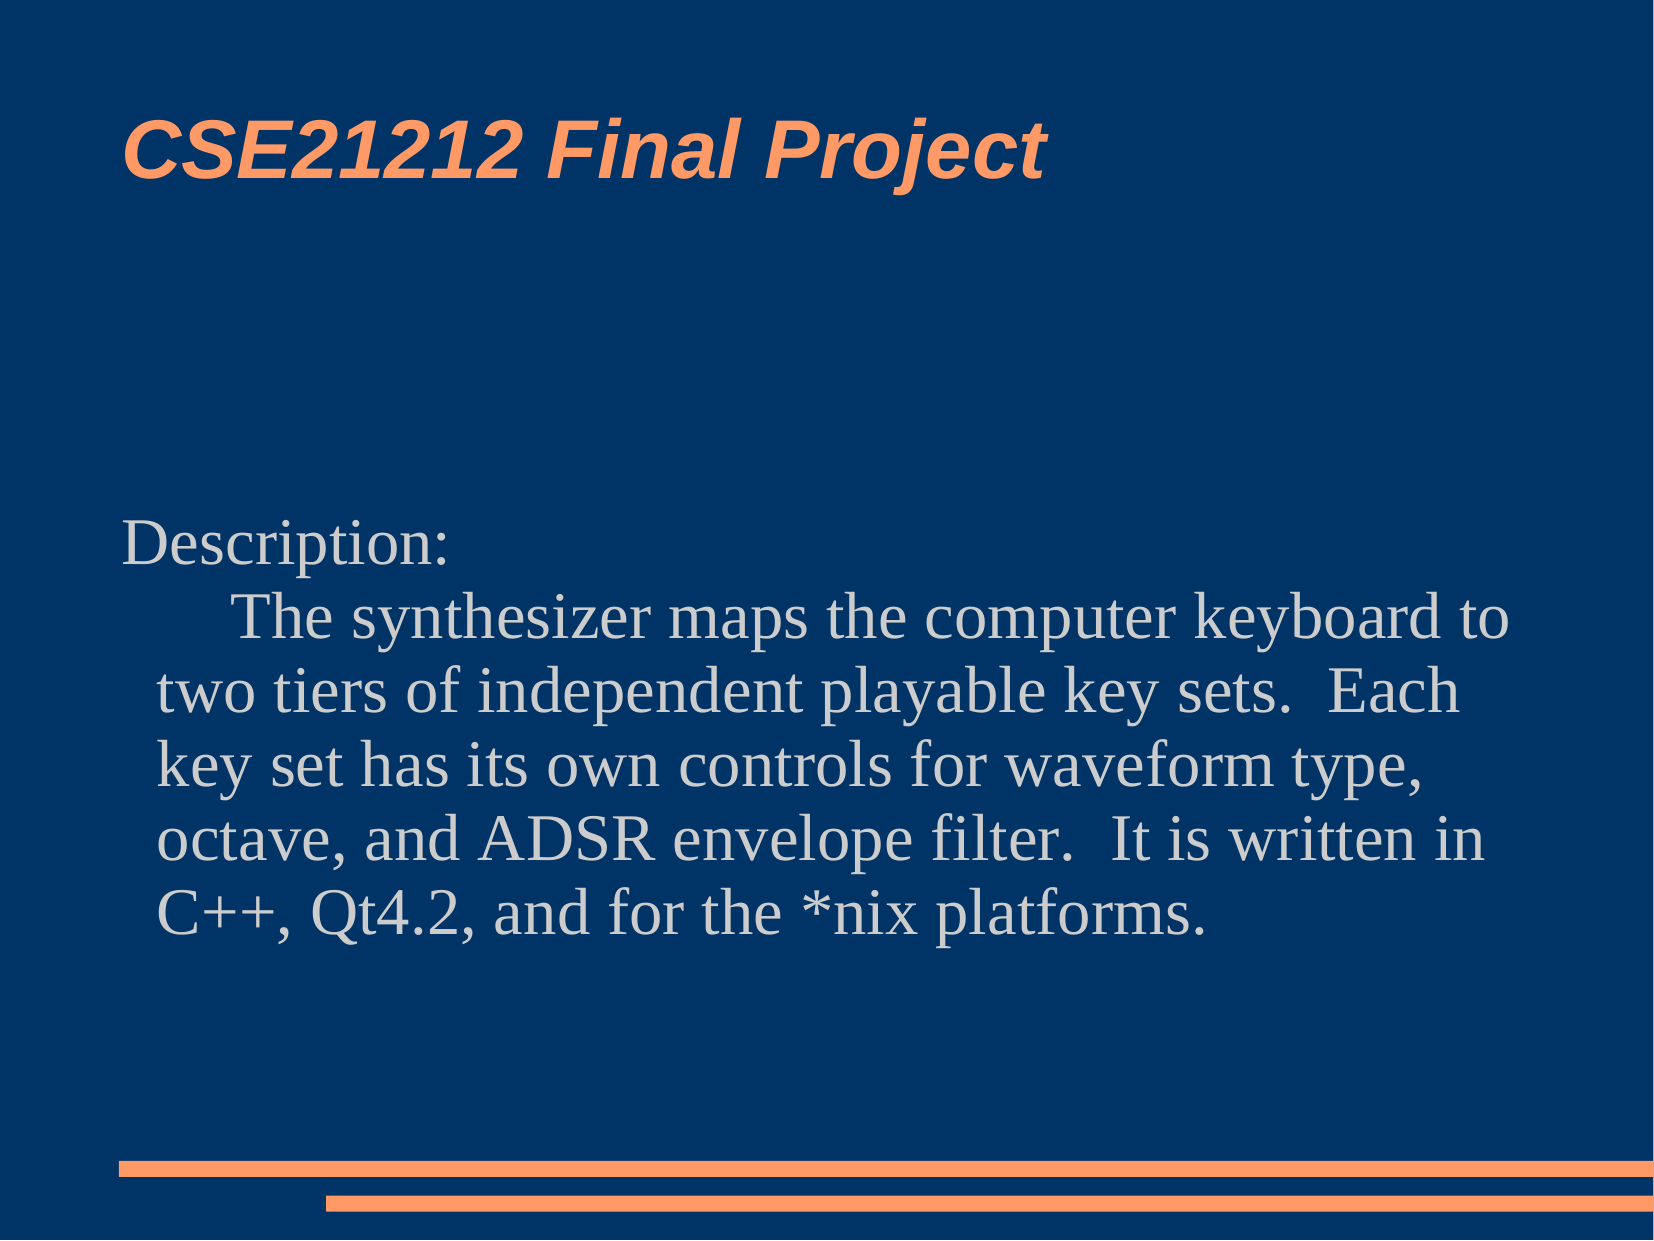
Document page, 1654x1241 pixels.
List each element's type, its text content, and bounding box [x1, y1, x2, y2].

subtitle Description: The synthesizer maps the computer keyboard to two tiers of independent playable key sets. Each key set has its own controls for waveform type, octave, and ADSR envelope filter. It is written in C++, Qt4.2, and for the *nix platforms. [121, 322, 1561, 1133]
title CSE21212 Final Project [121, 46, 1534, 254]
